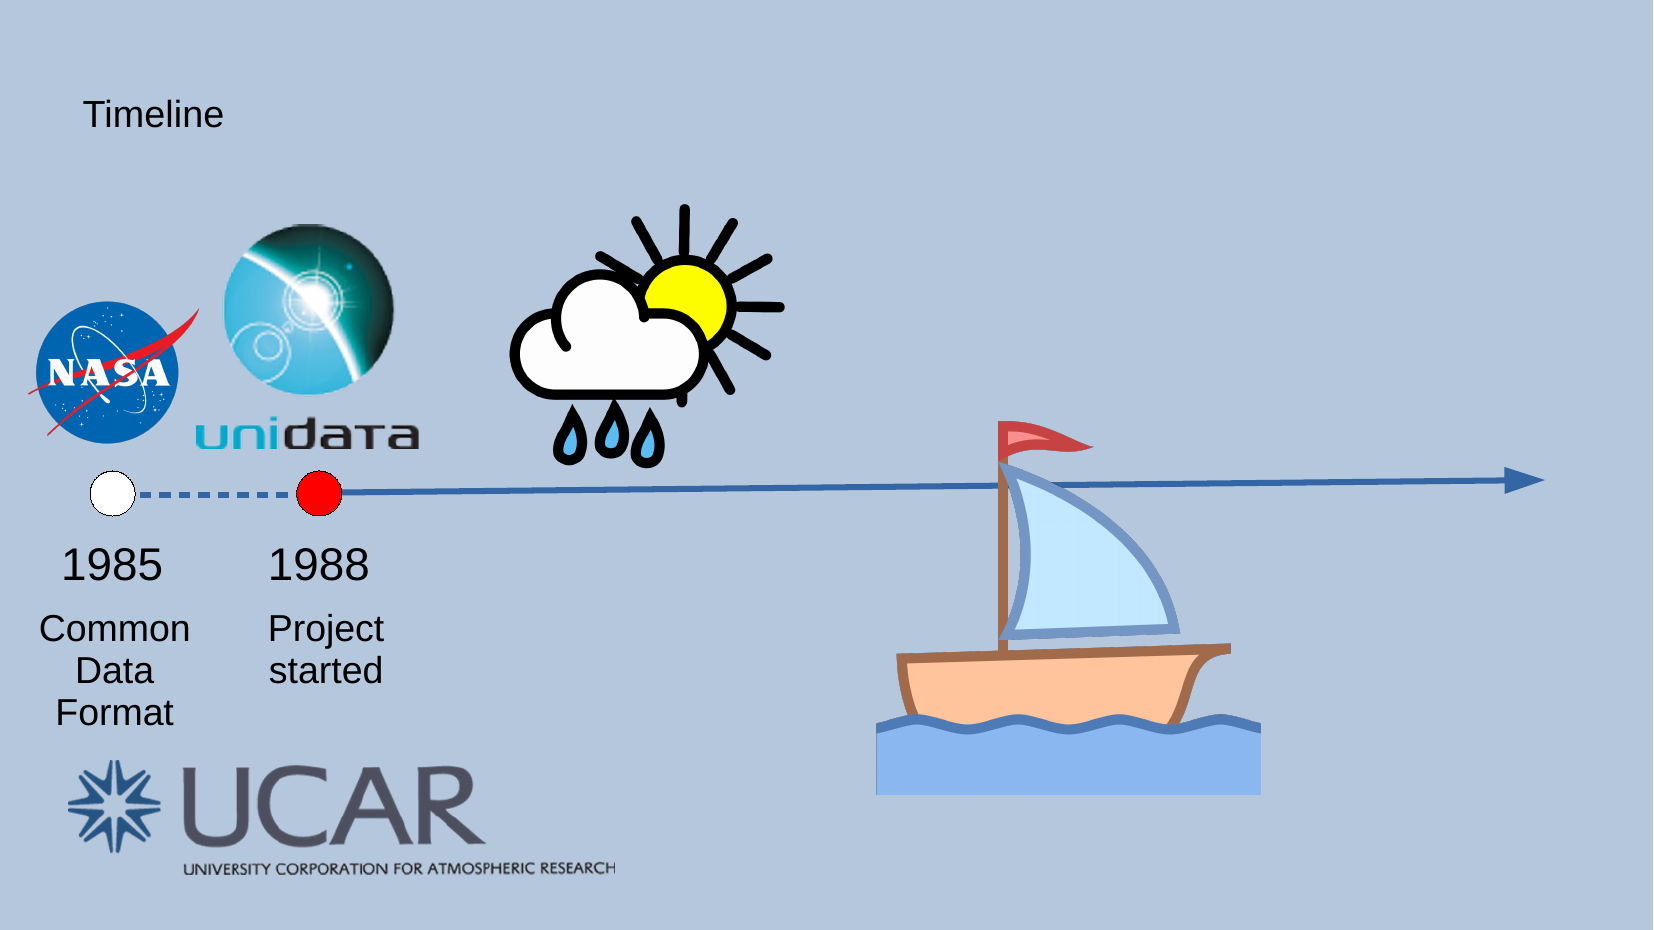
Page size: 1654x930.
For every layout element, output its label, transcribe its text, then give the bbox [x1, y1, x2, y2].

text_box [90, 470, 136, 517]
title Timeline [82, 37, 1571, 193]
text_box 1985 [46, 531, 179, 598]
text_box Project started [253, 600, 430, 699]
picture [68, 719, 616, 916]
picture [876, 421, 1261, 796]
text_box Common Data Format [24, 600, 218, 741]
text_box [296, 470, 342, 516]
text_box 1988 [253, 531, 385, 598]
picture [23, 224, 421, 451]
picture [509, 198, 785, 474]
